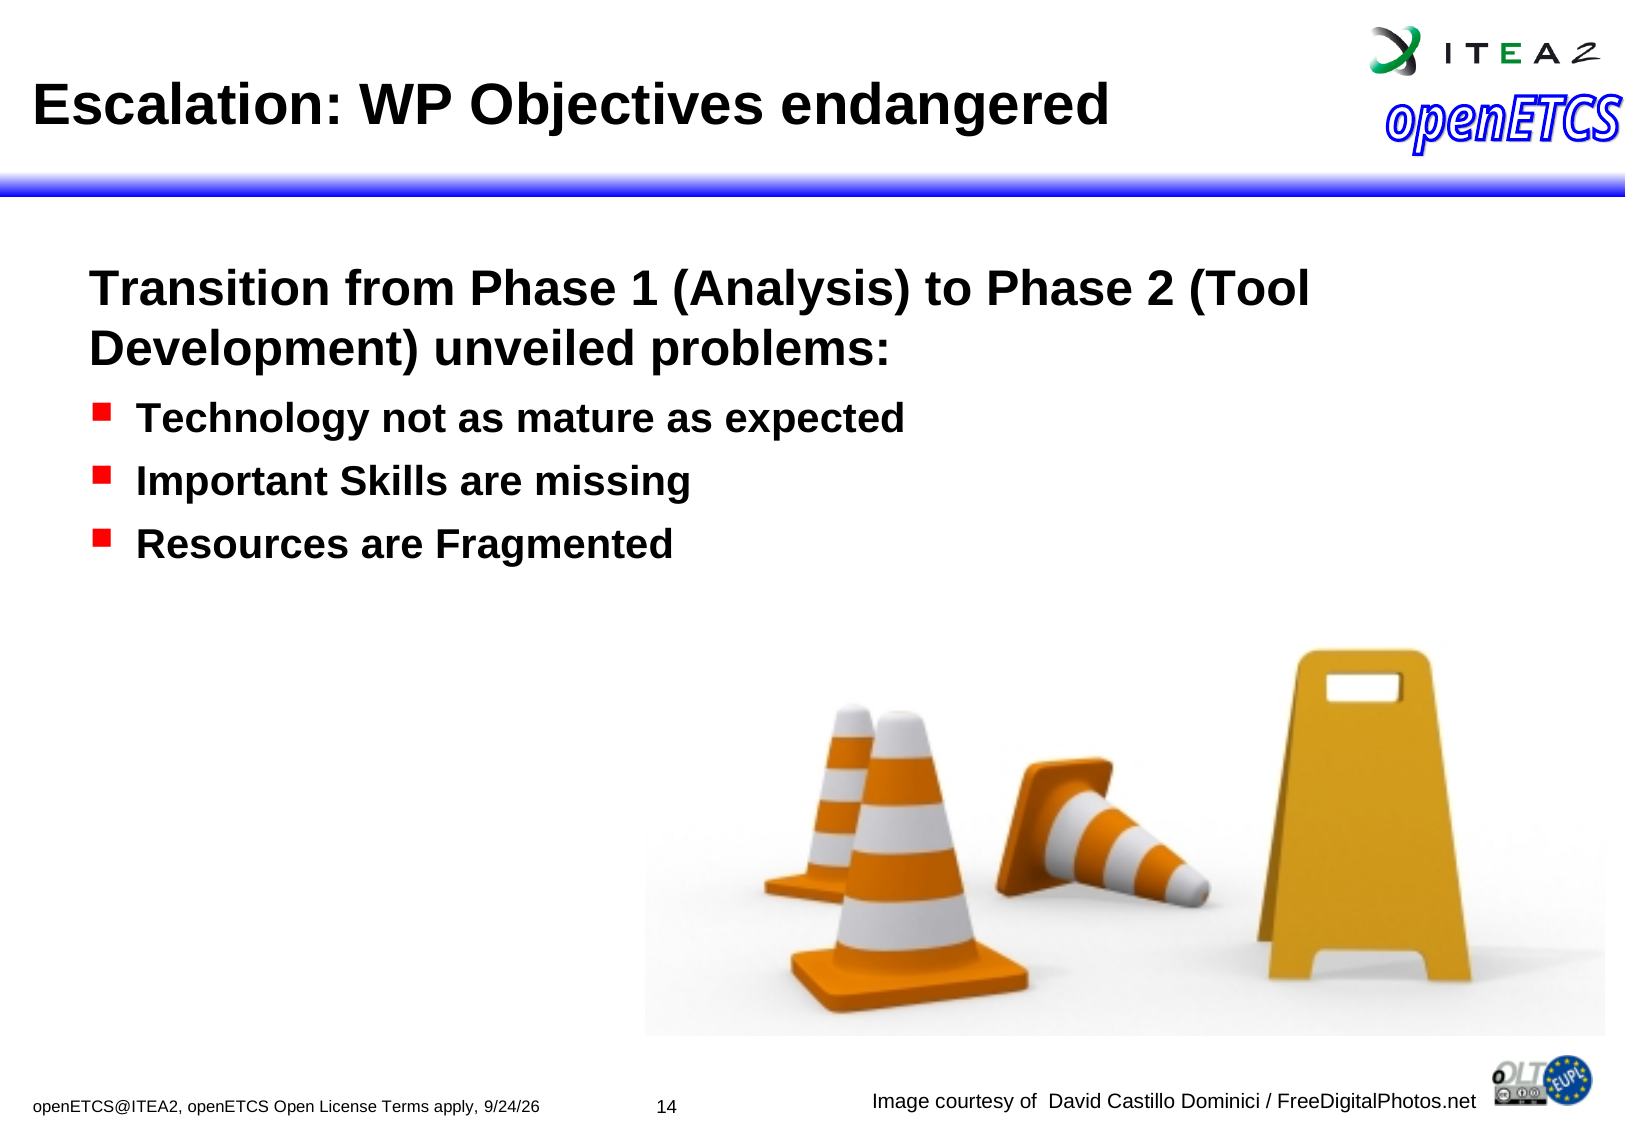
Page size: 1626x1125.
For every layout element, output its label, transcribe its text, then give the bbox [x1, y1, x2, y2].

title Escalation: WP Objectives endangered [32, 66, 1356, 173]
text_box Image courtesy of David Castillo Dominici / FreeDigitalPhotos.net [820, 1080, 1492, 1121]
picture [1492, 1055, 1593, 1106]
picture [645, 569, 1606, 1036]
picture [1348, 26, 1626, 76]
list Transition from Phase 1 (Analysis) to Phase 2 (Tool Development) unveiled problems: Technology not as mature as expected Important Skills are missing Resources are Fragmented [32, 255, 1593, 908]
